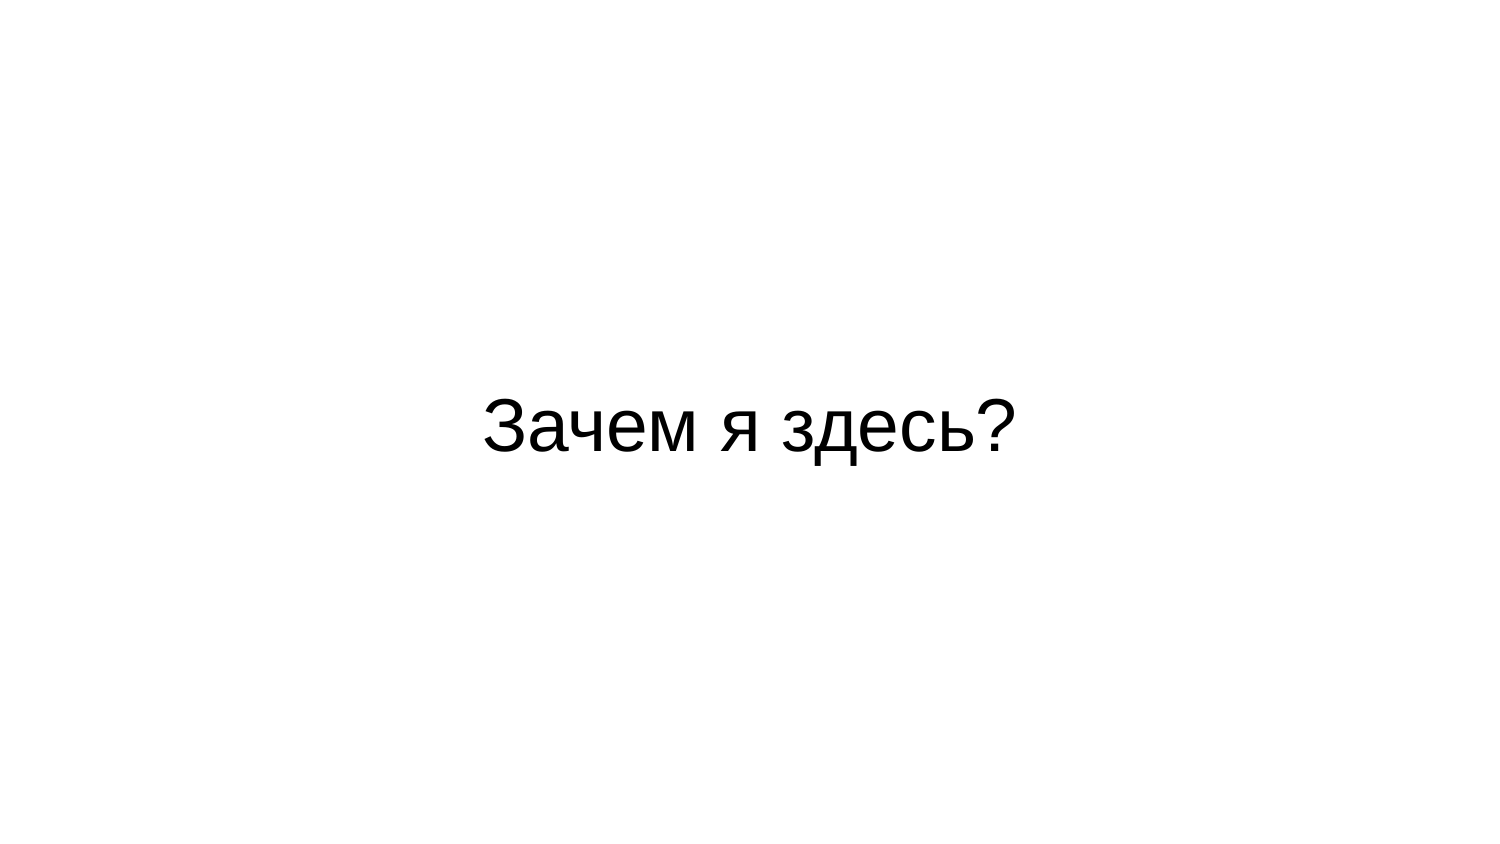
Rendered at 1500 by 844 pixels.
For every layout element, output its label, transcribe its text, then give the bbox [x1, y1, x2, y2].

title Зачем я здесь? [51, 352, 1449, 491]
